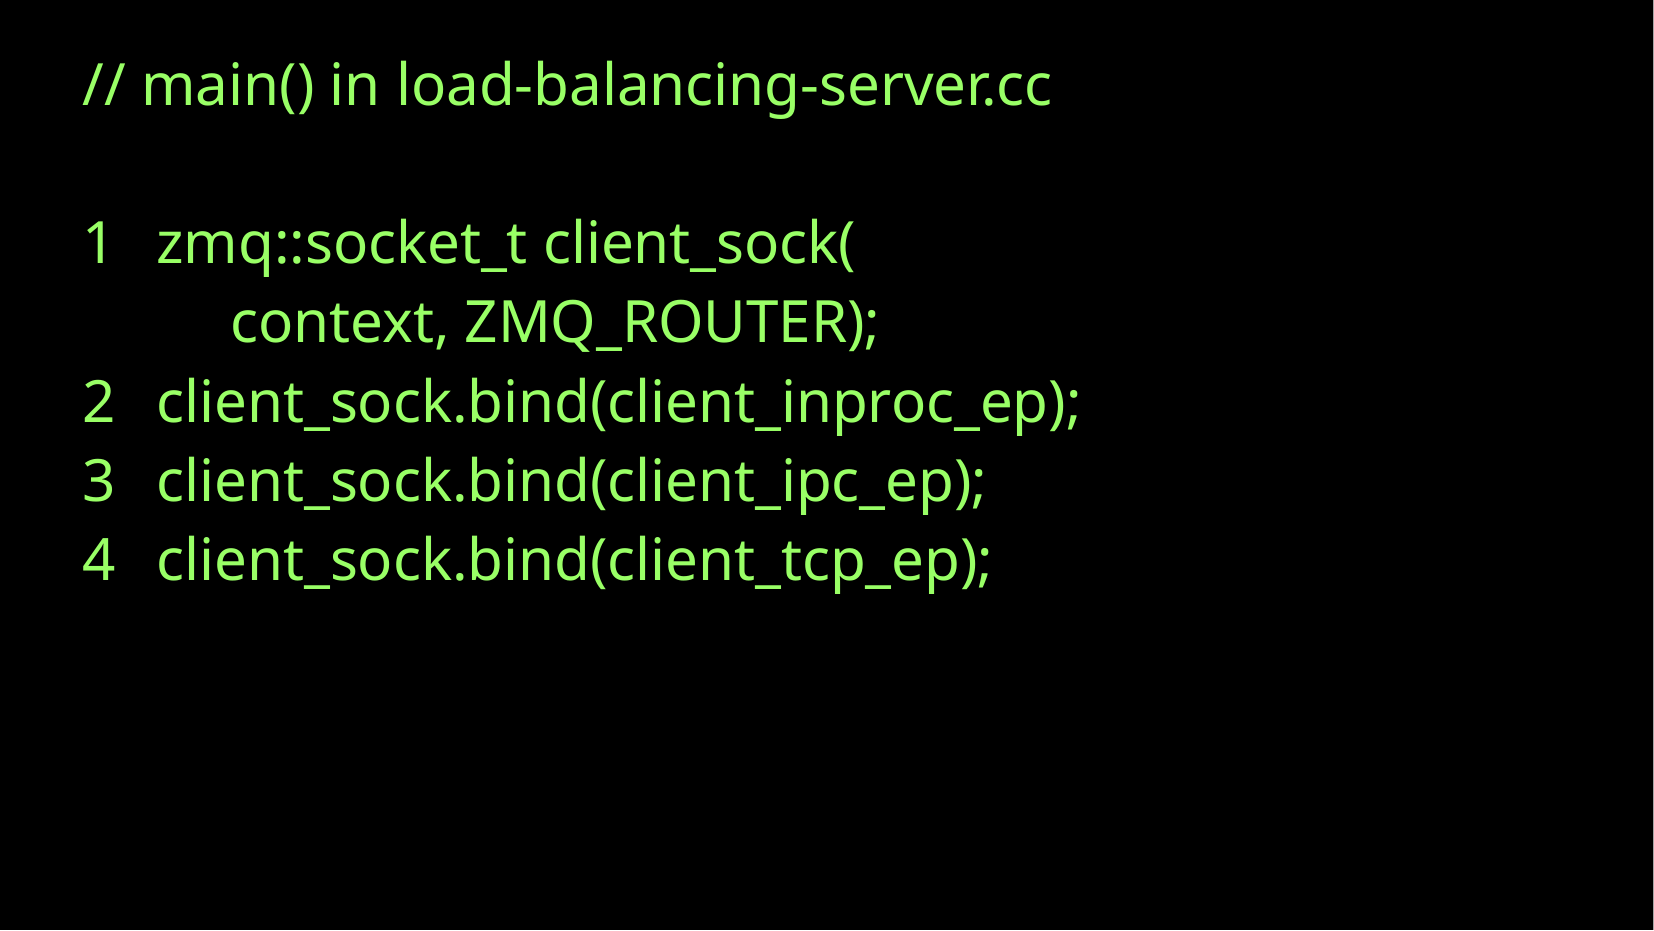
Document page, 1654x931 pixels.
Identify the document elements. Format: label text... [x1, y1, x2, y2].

subtitle // main() in load-balancing-server.cc 1 zmq::socket_t client_sock( context, ZMQ_ROUTER); 2 client_sock.bind(client_inproc_ep); 3 client_sock.bind(client_ipc_ep); 4 client_sock.bind(client_tcp_ep); [82, 42, 1571, 763]
